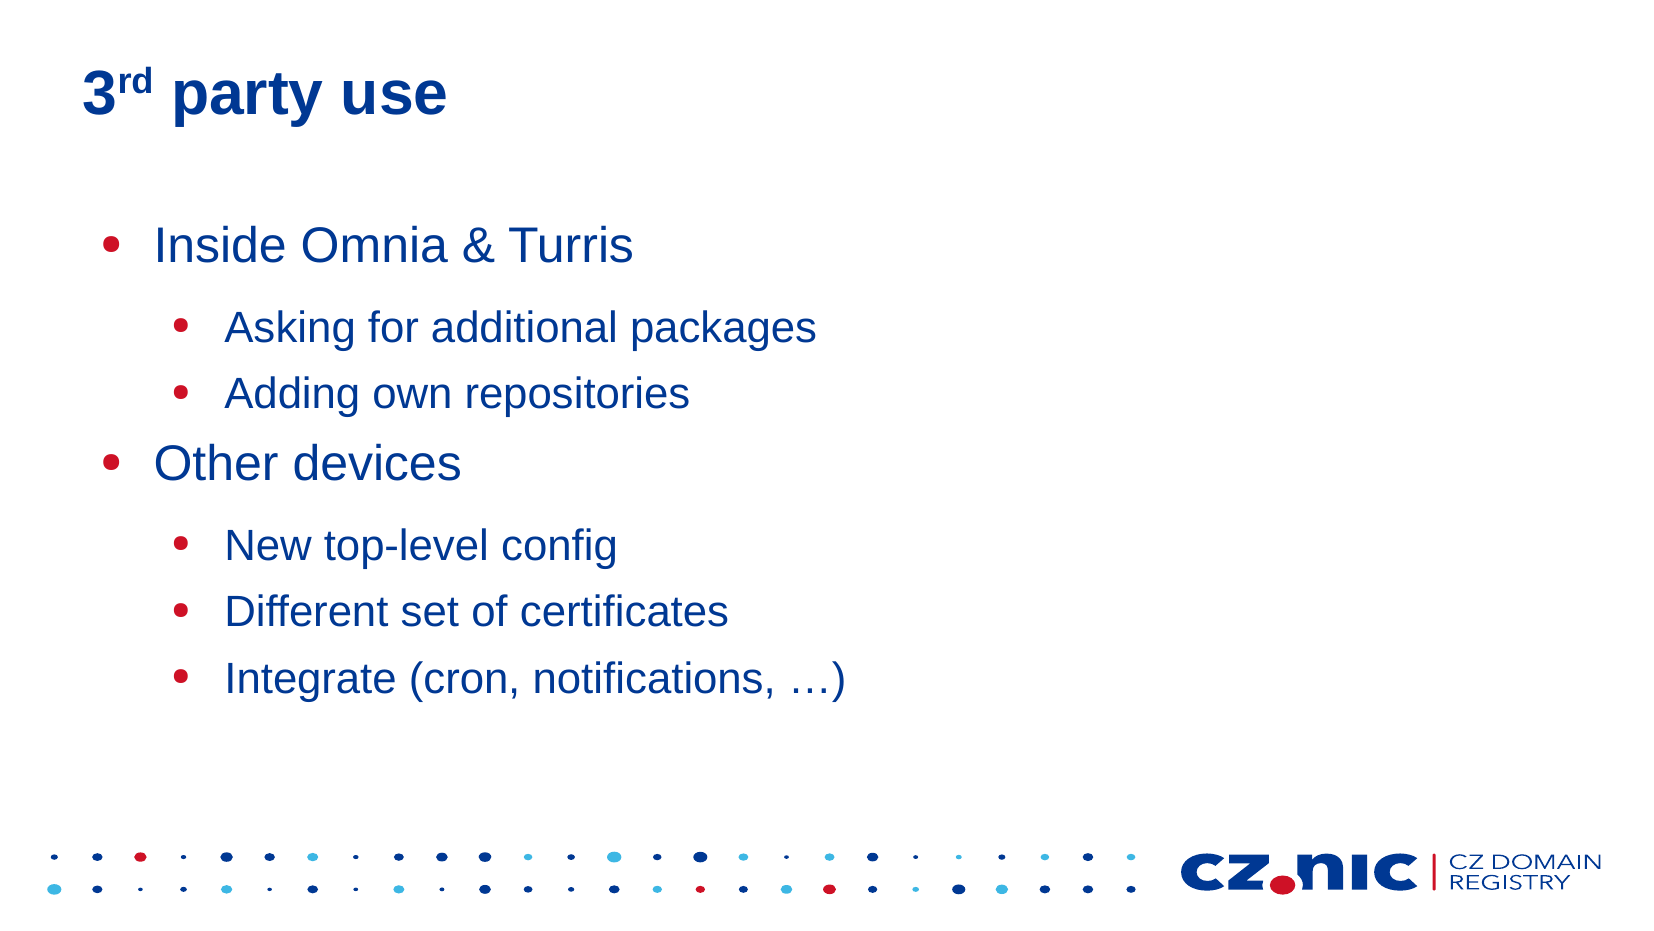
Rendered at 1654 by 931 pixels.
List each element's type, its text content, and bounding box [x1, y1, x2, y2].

title 3rd party use [82, 53, 1571, 133]
list Inside Omnia & Turris Asking for additional packages Adding own repositories Other devices New top-level config Different set of certificates Integrate (cron, notifications, …) [82, 217, 1571, 758]
